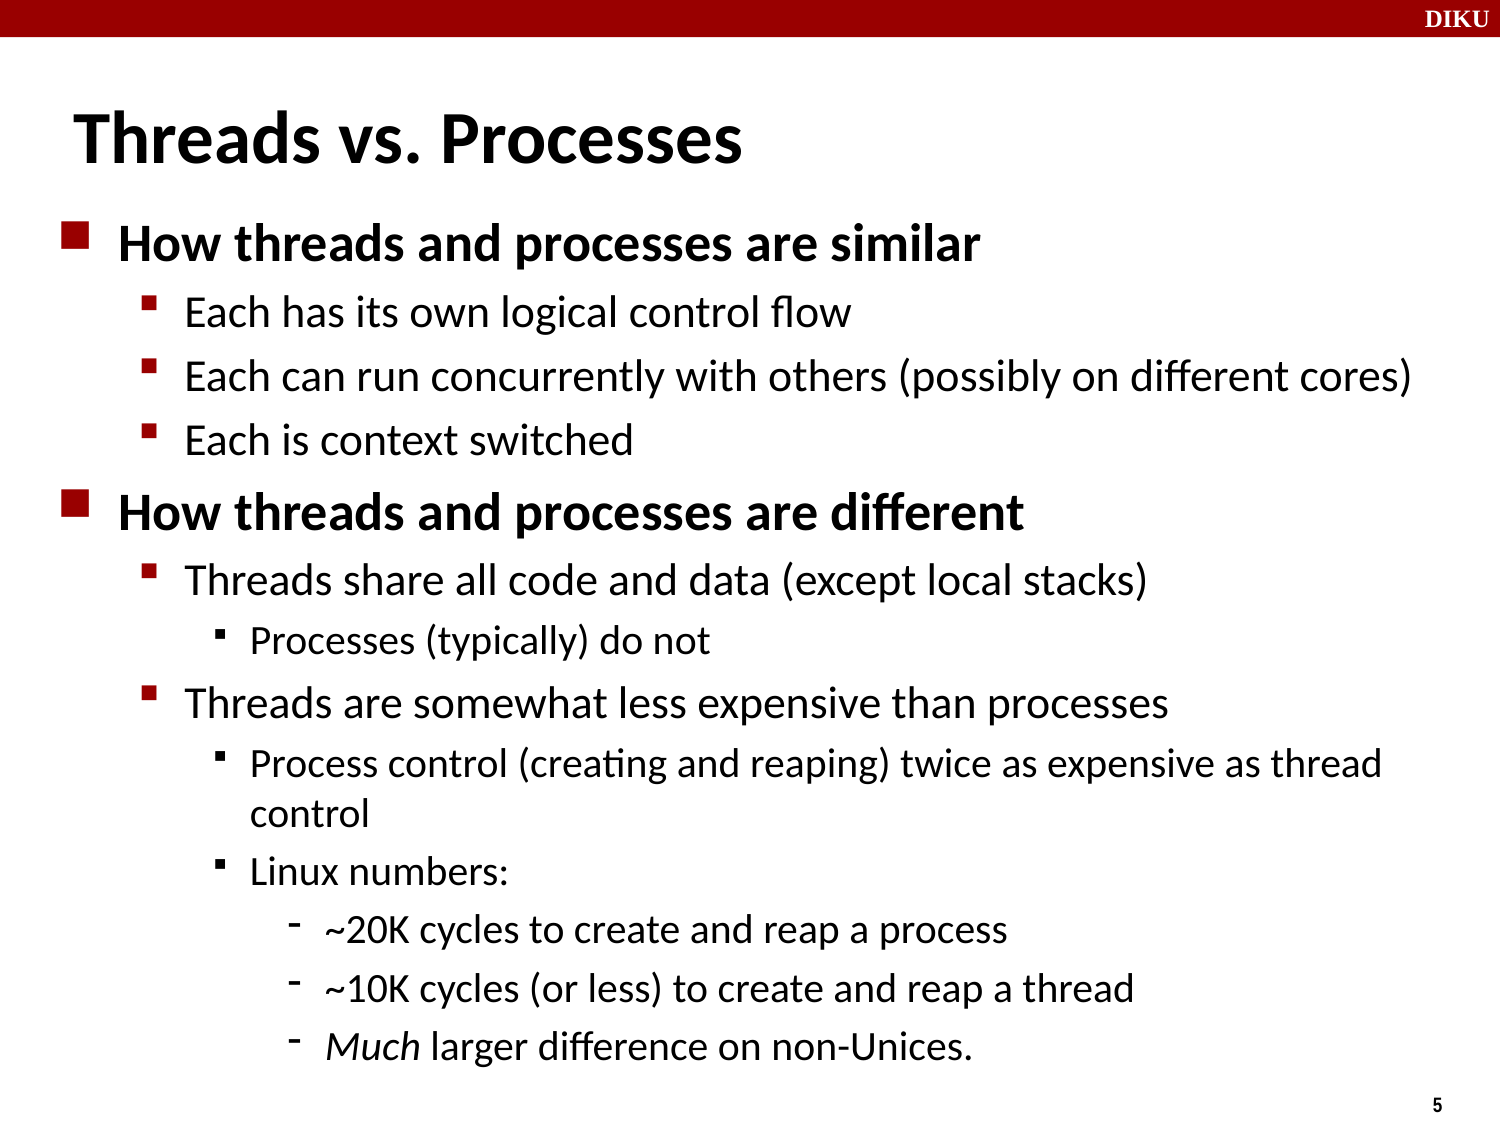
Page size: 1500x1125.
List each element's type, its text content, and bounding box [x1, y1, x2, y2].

text_box How threads and processes are similar Each has its own logical control flow Each can run concurrently with others (possibly on different cores) Each is context switched How threads and processes are different Threads share all code and data (except local stacks) Processes (typically) do not Threads are somewhat less expensive than processes Process control (creating and reaping) twice as expensive as thread control Linux numbers: ~20K cycles to create and reap a process ~10K cycles (or less) to create and reap a thread Much larger difference on non-Unices. [47, 200, 1463, 1078]
text_box Threads vs. Processes [58, 71, 1304, 197]
